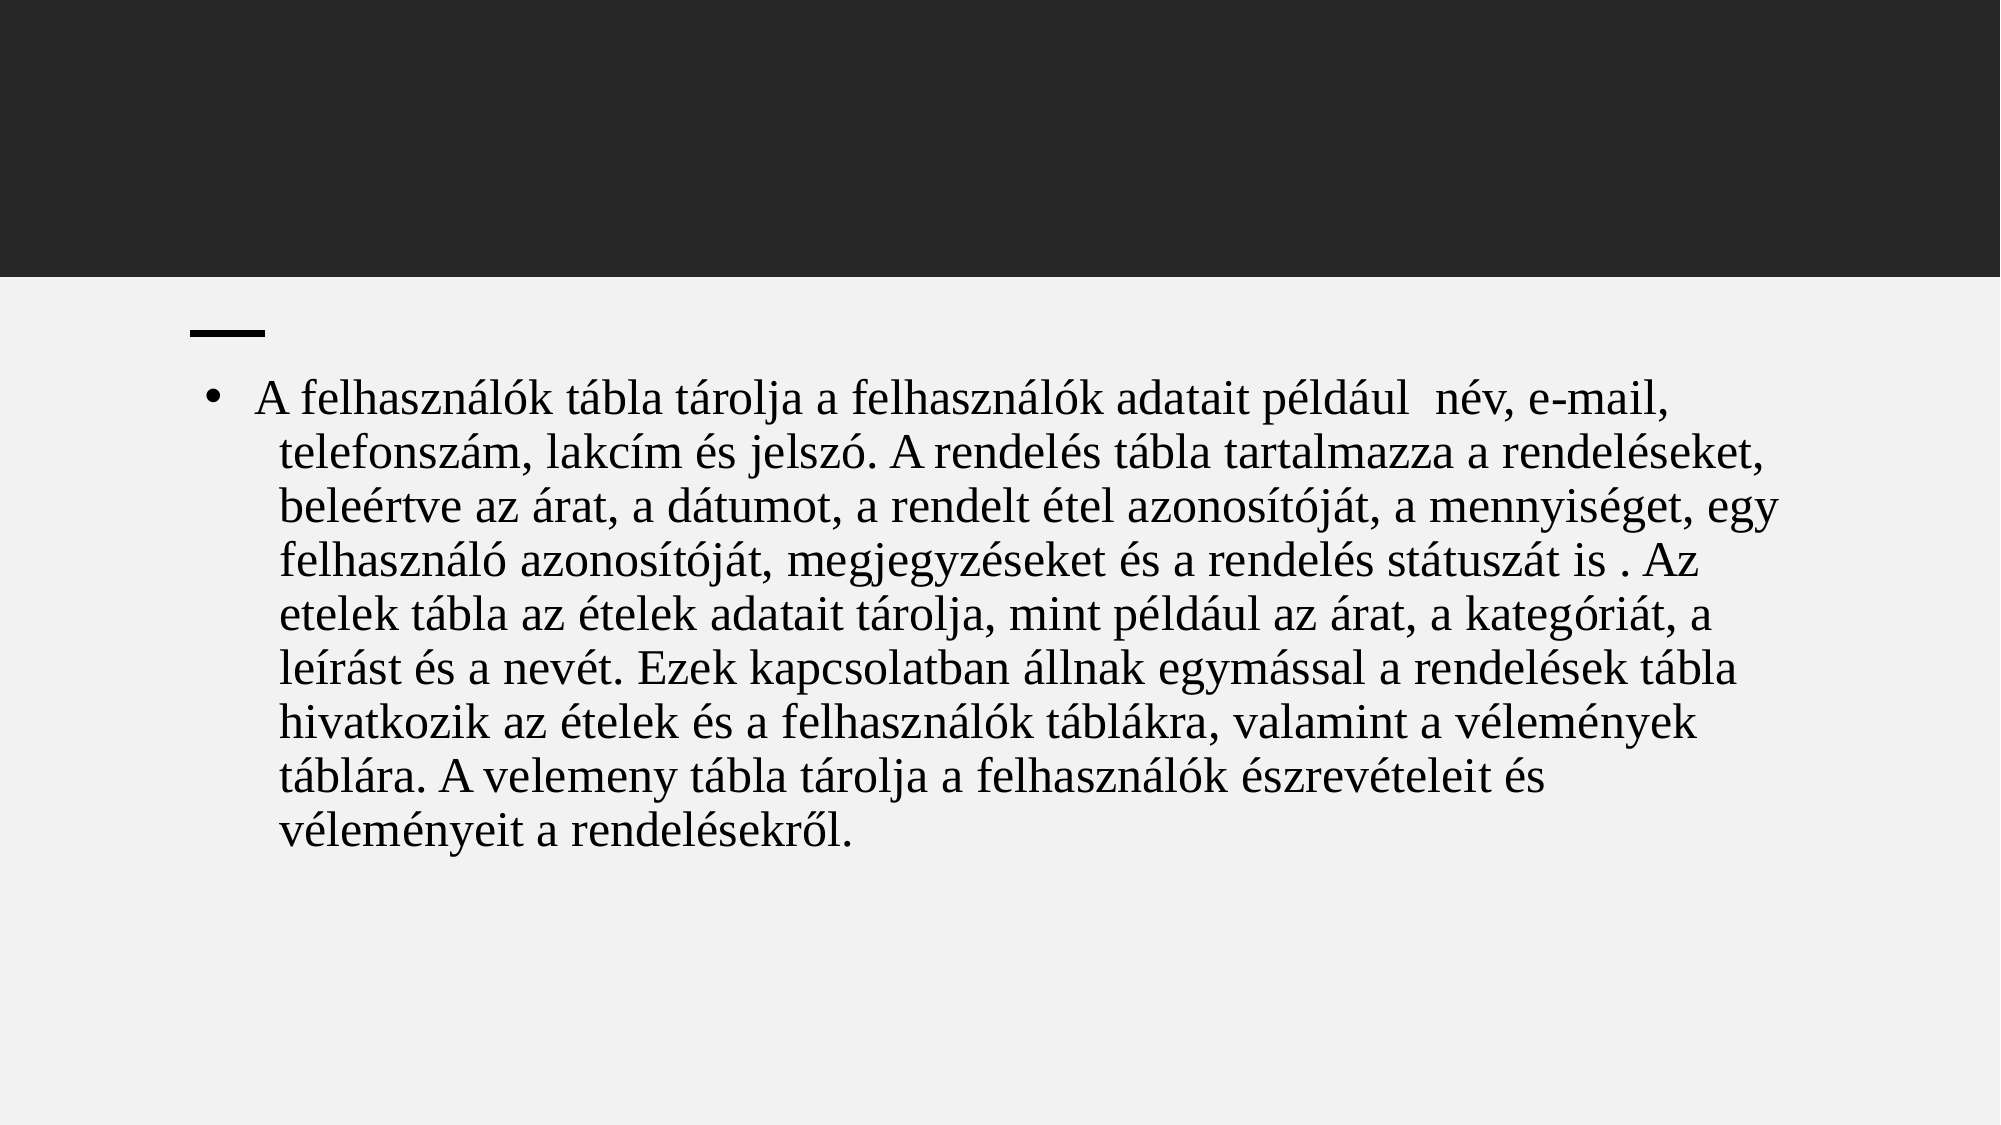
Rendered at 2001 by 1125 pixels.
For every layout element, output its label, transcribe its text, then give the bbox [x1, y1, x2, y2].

list A felhasználók tábla tárolja a felhasználók adatait például név, e-mail, telefonszám, lakcím és jelszó. A rendelés tábla tartalmazza a rendeléseket, beleértve az árat, a dátumot, a rendelt étel azonosítóját, a mennyiséget, egy felhasználó azonosítóját, megjegyzéseket és a rendelés státuszát is . Az etelek tábla az ételek adatait tárolja, mint például az árat, a kategóriát, a leírást és a nevét. Ezek kapcsolatban állnak egymással a rendelések tábla hivatkozik az ételek és a felhasználók táblákra, valamint a vélemények táblára. A velemeny tábla tárolja a felhasználók észrevételeit és véleményeit a rendelésekről. [189, 363, 1811, 1014]
text_box [0, 0, 2000, 1125]
